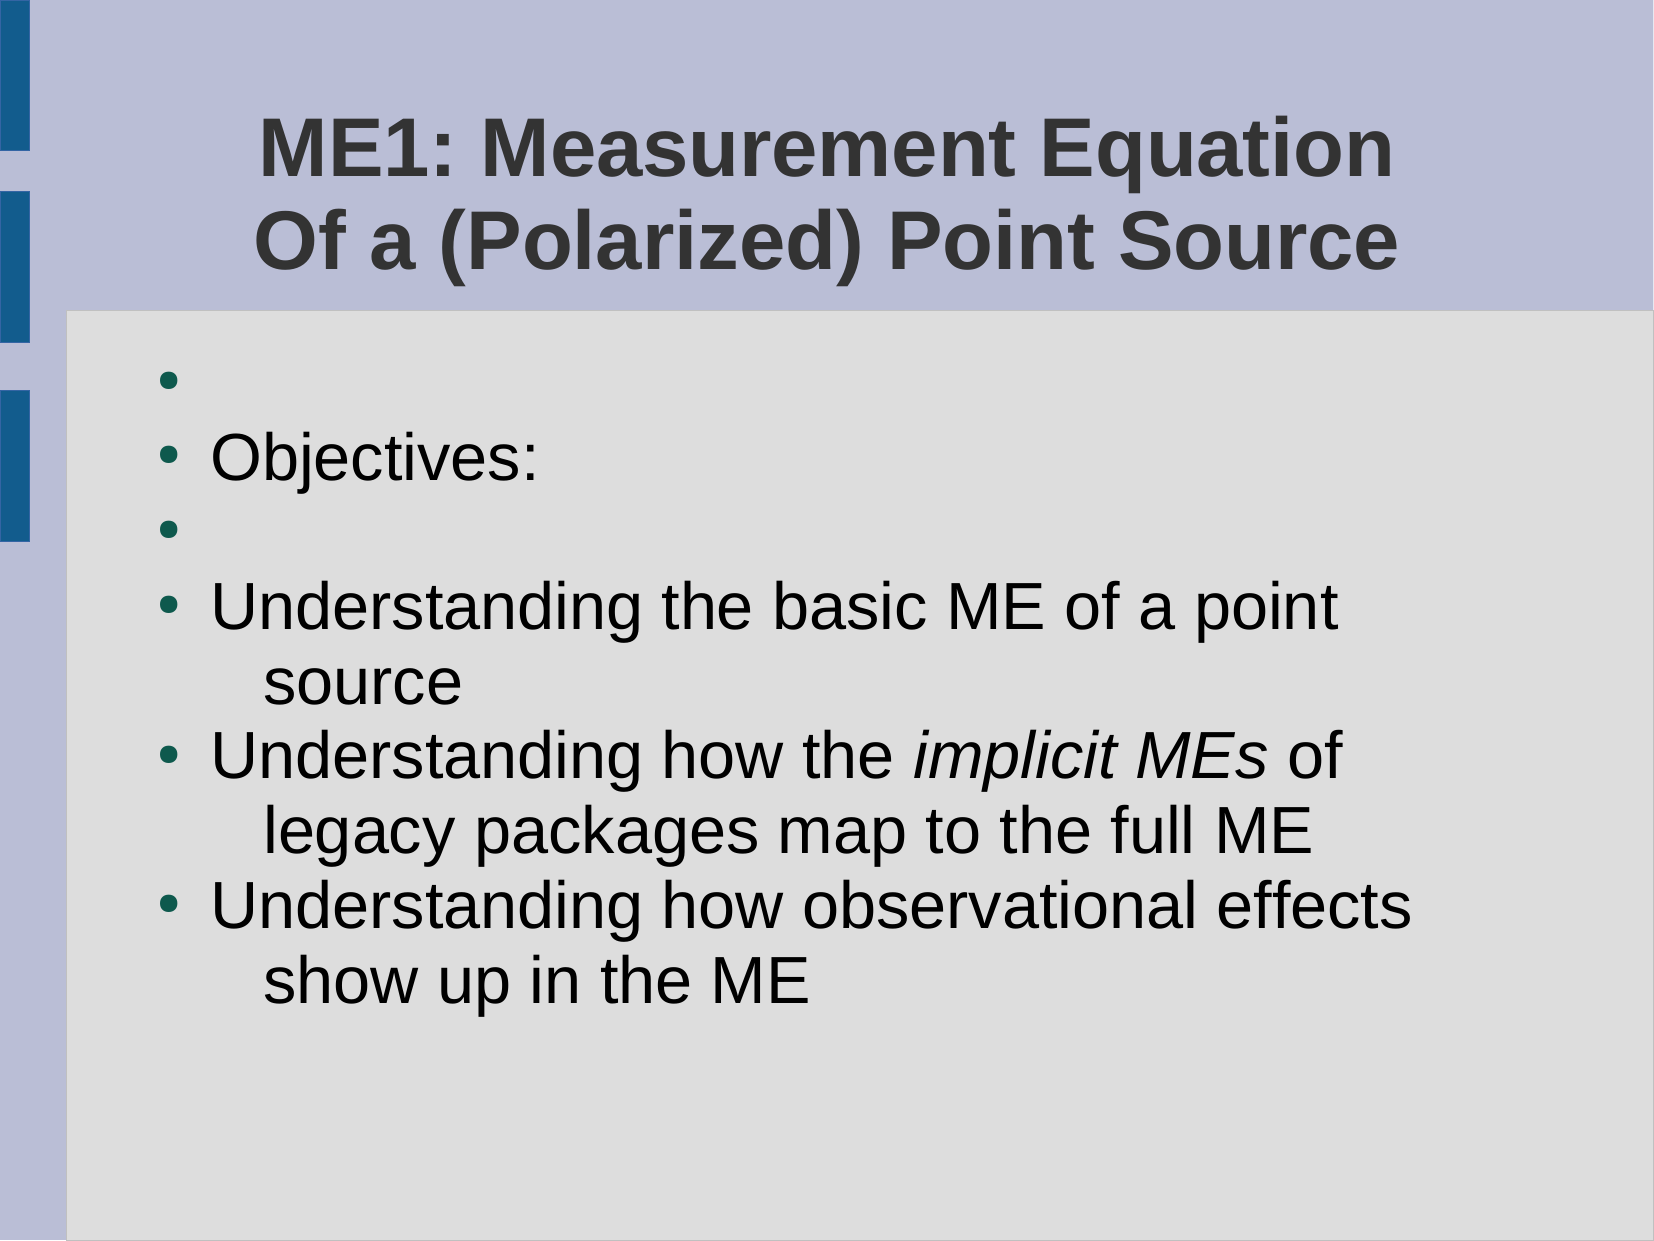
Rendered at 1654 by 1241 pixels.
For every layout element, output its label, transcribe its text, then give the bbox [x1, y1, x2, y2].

title ME1: Measurement Equation Of a (Polarized) Point Source [121, 91, 1534, 299]
list Objectives: Understanding the basic ME of a point source Understanding how the implicit MEs of legacy packages map to the full ME Understanding how observational effects show up in the ME [121, 344, 1534, 1127]
